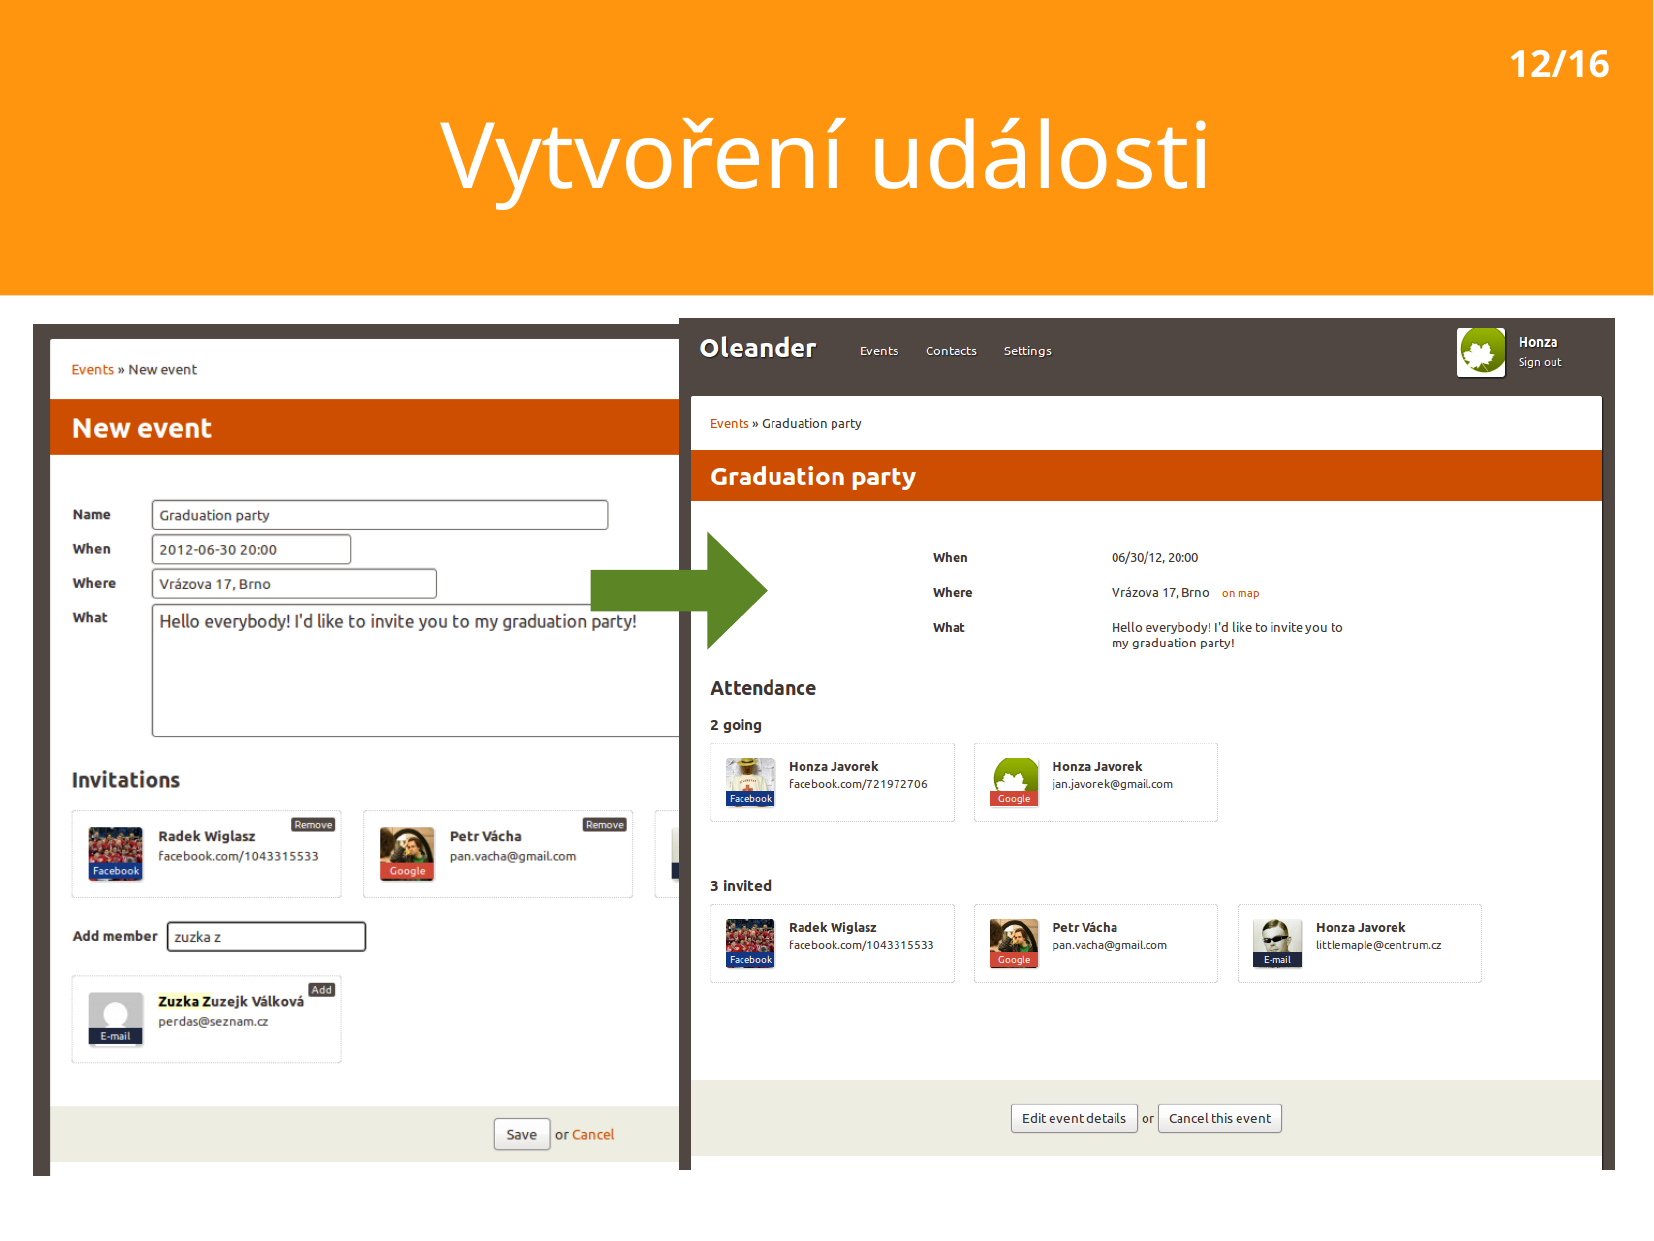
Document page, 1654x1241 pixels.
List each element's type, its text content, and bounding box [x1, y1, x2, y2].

text_box [0, 0, 1654, 296]
text_box 12/16 [1493, 29, 1629, 89]
text_box [590, 531, 768, 650]
picture [33, 318, 1615, 1176]
title Vytvoření události [82, 49, 1571, 257]
